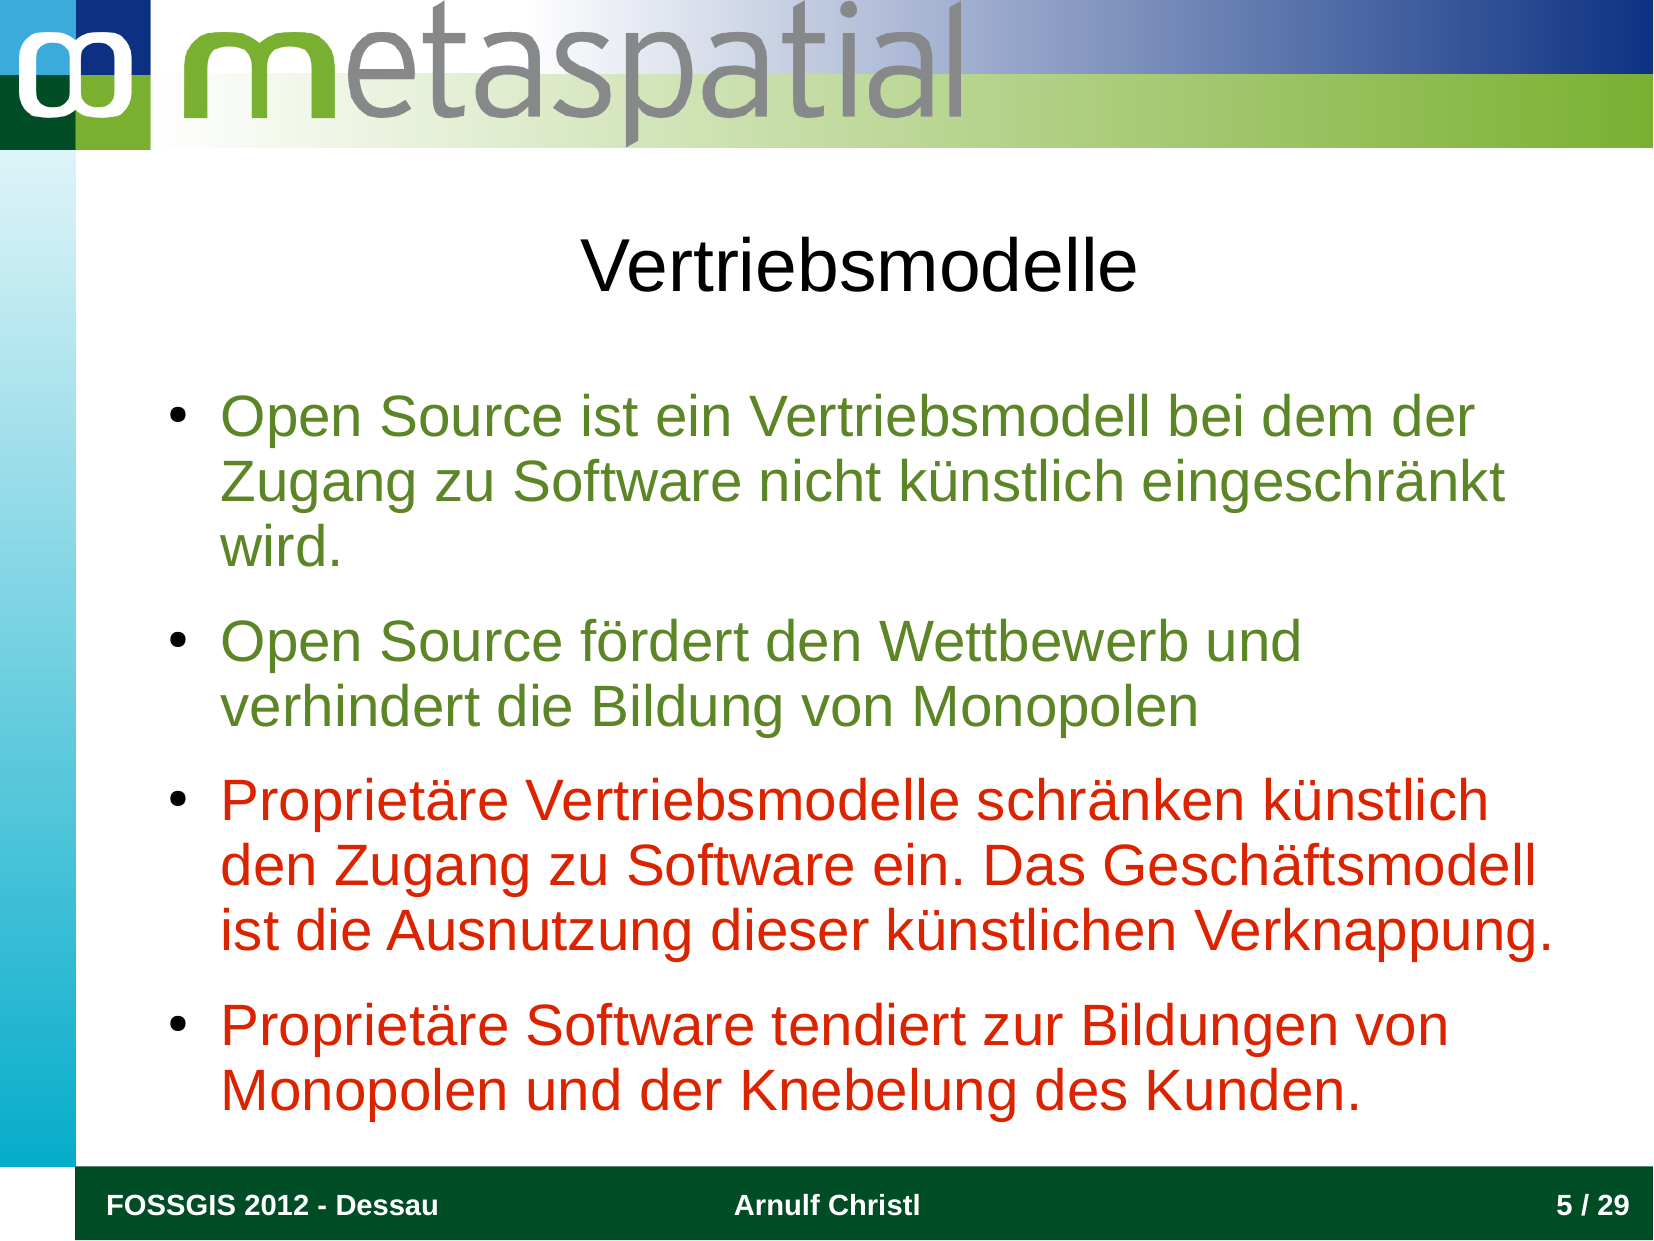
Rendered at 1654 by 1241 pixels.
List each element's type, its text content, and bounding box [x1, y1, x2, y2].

picture [0, 0, 961, 150]
list Open Source ist ein Vertriebsmodell bei dem der Zugang zu Software nicht künstlich eingeschränkt wird. Open Source fördert den Wettbewerb und verhindert die Bildung von Monopolen Proprietäre Vertriebsmodelle schränken künstlich den Zugang zu Software ein. Das Geschäftsmodell ist die Ausnutzung dieser künstlichen Verknappung. Proprietäre Software tendiert zur Bildungen von Monopolen und der Knebelung des Kunden. [150, 383, 1571, 1126]
title Vertriebsmodelle [150, 161, 1571, 369]
